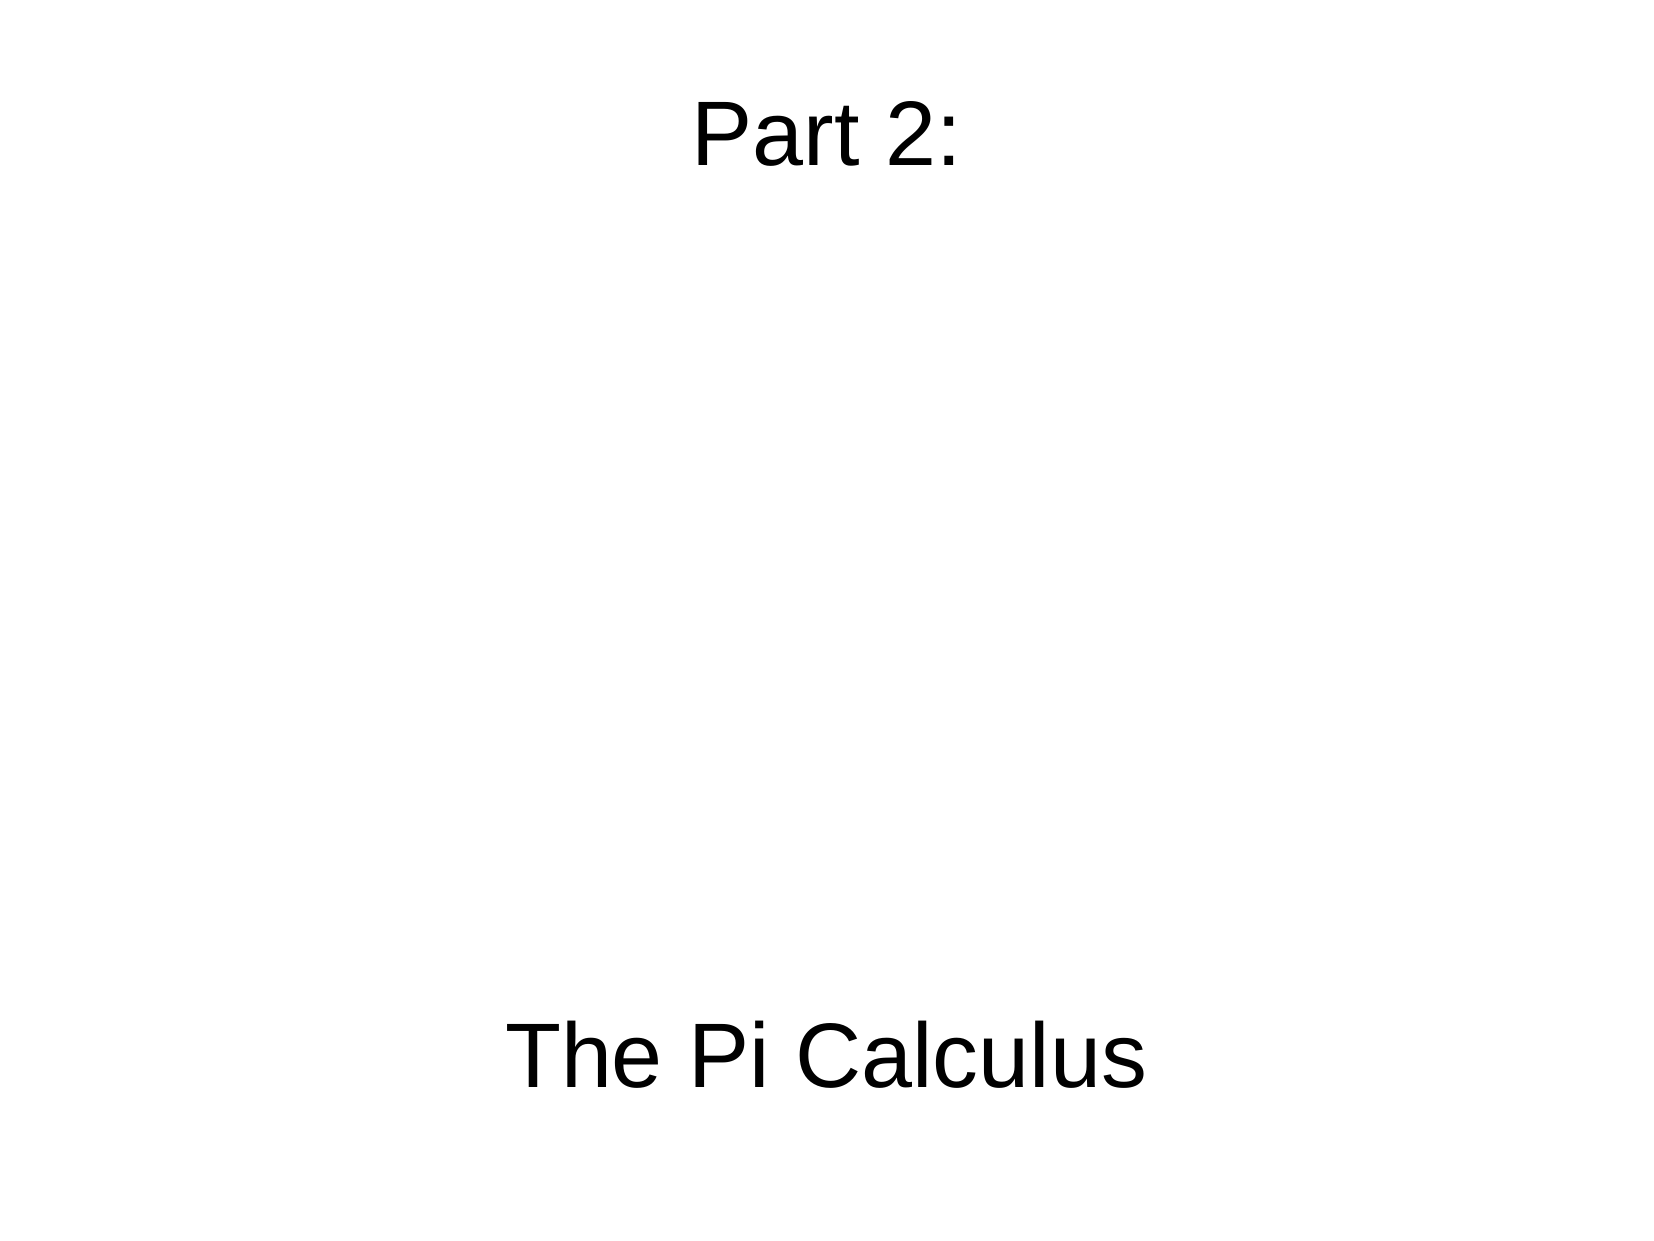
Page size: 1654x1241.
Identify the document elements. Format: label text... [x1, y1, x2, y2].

title Part 2: The Pi Calculus [82, 49, 1571, 1141]
